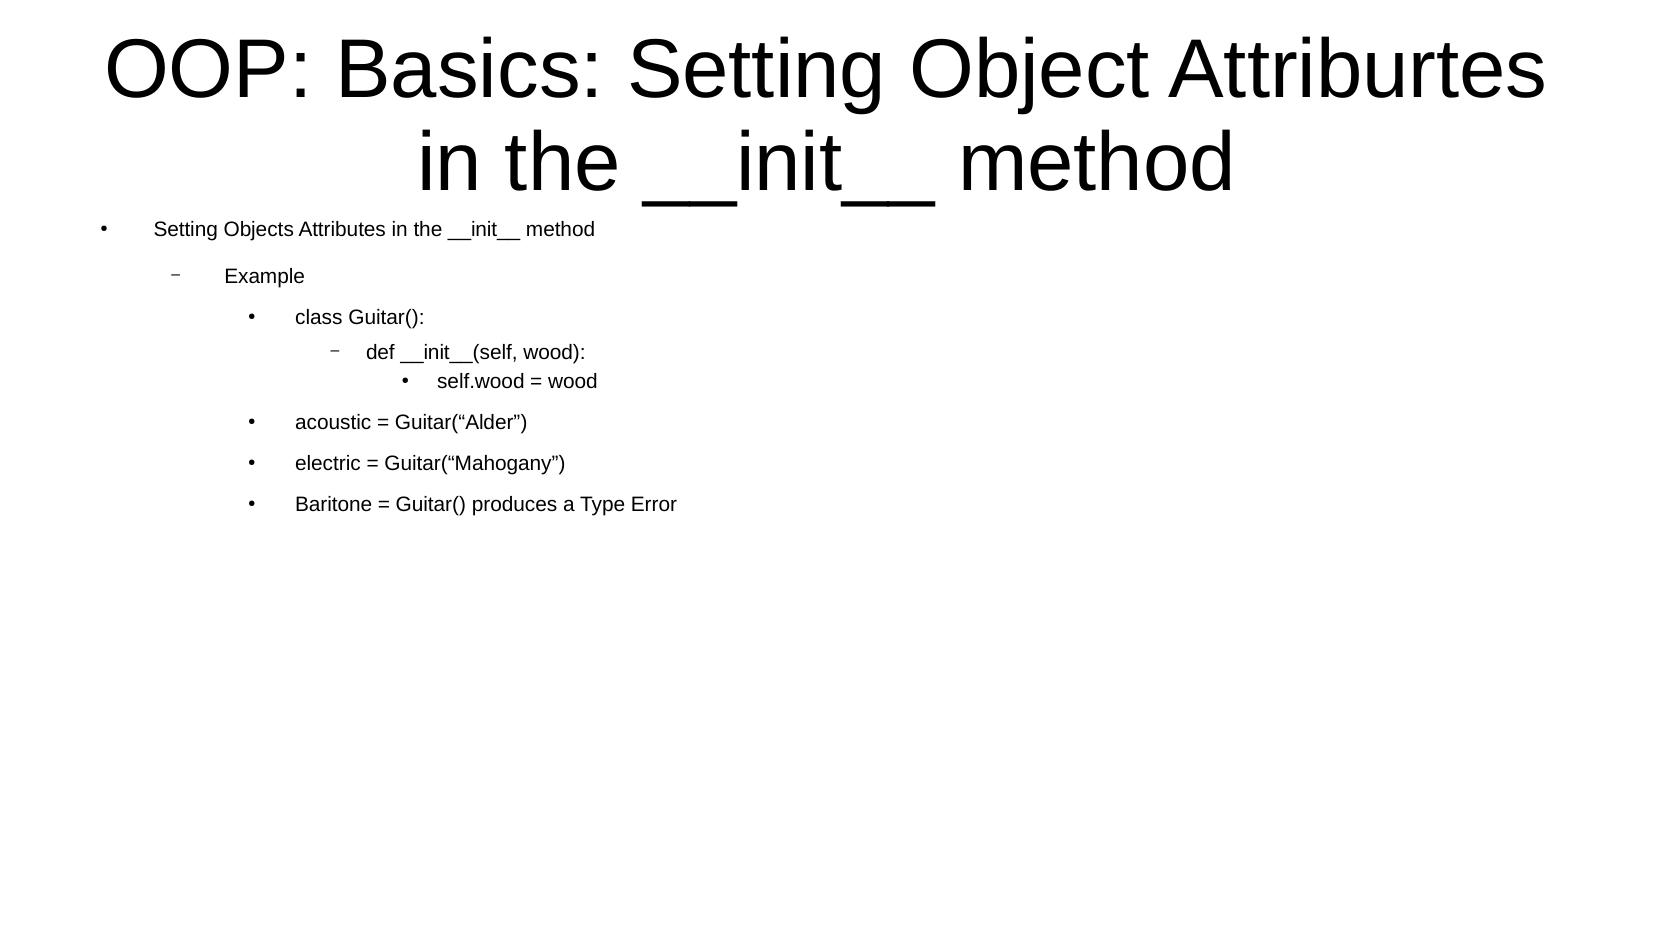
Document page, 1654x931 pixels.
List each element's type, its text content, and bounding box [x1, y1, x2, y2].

title OOP: Basics: Setting Object Attriburtes in the __init__ method [82, 22, 1571, 209]
list Setting Objects Attributes in the __init__ method Example class Guitar(): def __init__(self, wood): self.wood = wood acoustic = Guitar(“Alder”) electric = Guitar(“Mahogany”) Baritone = Guitar() produces a Type Error [82, 217, 1576, 916]
